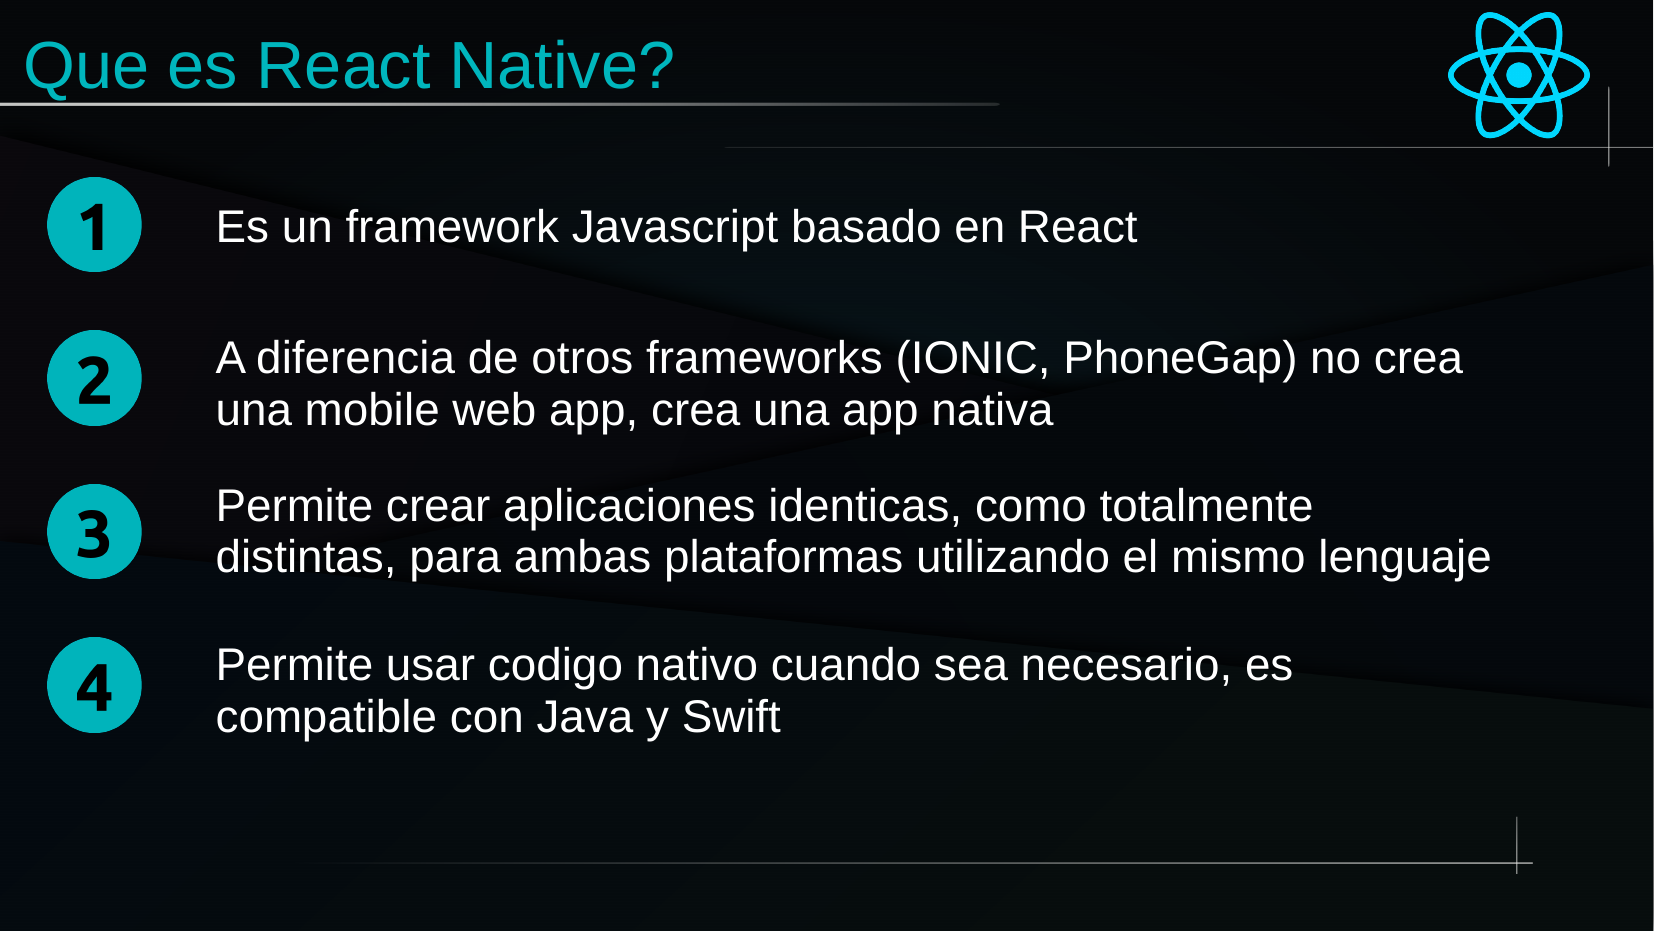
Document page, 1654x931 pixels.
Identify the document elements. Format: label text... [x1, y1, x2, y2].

text_box Es un framework Javascript basado en React [200, 193, 1512, 311]
text_box Permite usar codigo nativo cuando sea necesario, es compatible con Java y Swift [200, 631, 1512, 801]
text_box A diferencia de otros frameworks (IONIC, PhoneGap) no crea una mobile web app, crea una app nativa [200, 324, 1512, 443]
text_box Permite crear aplicaciones identicas, como totalmente distintas, para ambas plataformas utilizando el mismo lenguaje [200, 472, 1512, 590]
picture [0, 0, 1654, 931]
title Que es React Native? [23, 11, 733, 119]
